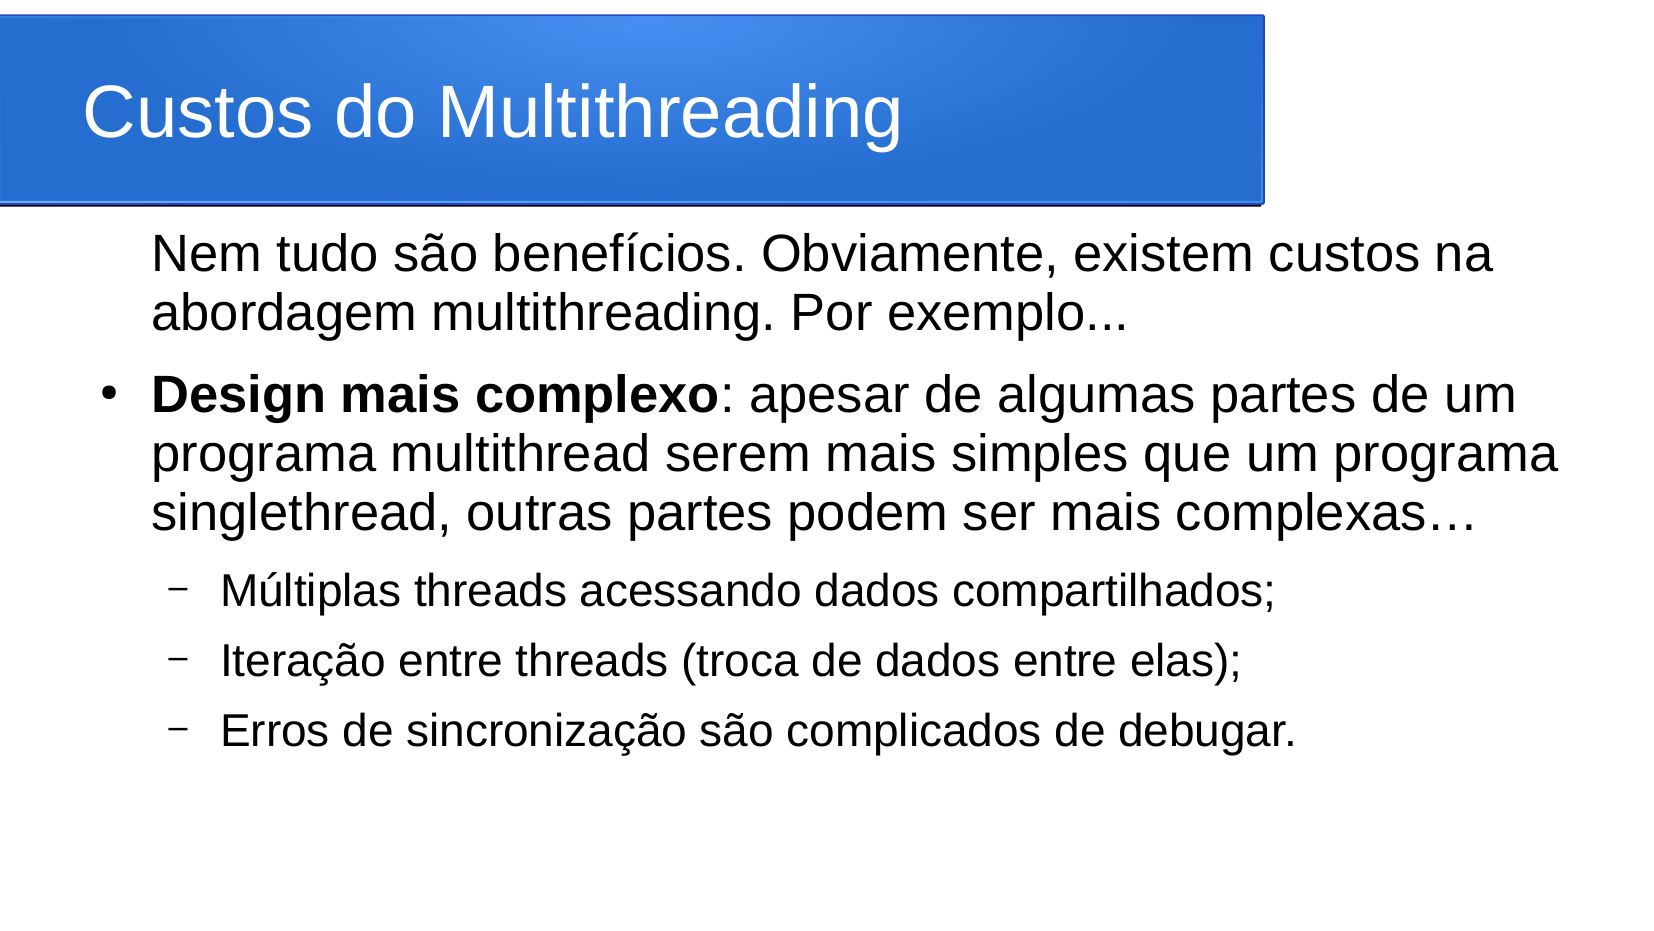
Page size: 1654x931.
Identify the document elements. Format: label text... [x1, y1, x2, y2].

title Custos do Multithreading [82, 35, 1235, 189]
list Nem tudo são benefícios. Obviamente, existem custos na abordagem multithreading. Por exemplo... Design mais complexo: apesar de algumas partes de um programa multithread serem mais simples que um programa singlethread, outras partes podem ser mais complexas… Múltiplas threads acessando dados compartilhados; Iteração entre threads (troca de dados entre elas); Erros de sincronização são complicados de debugar. [82, 224, 1571, 764]
